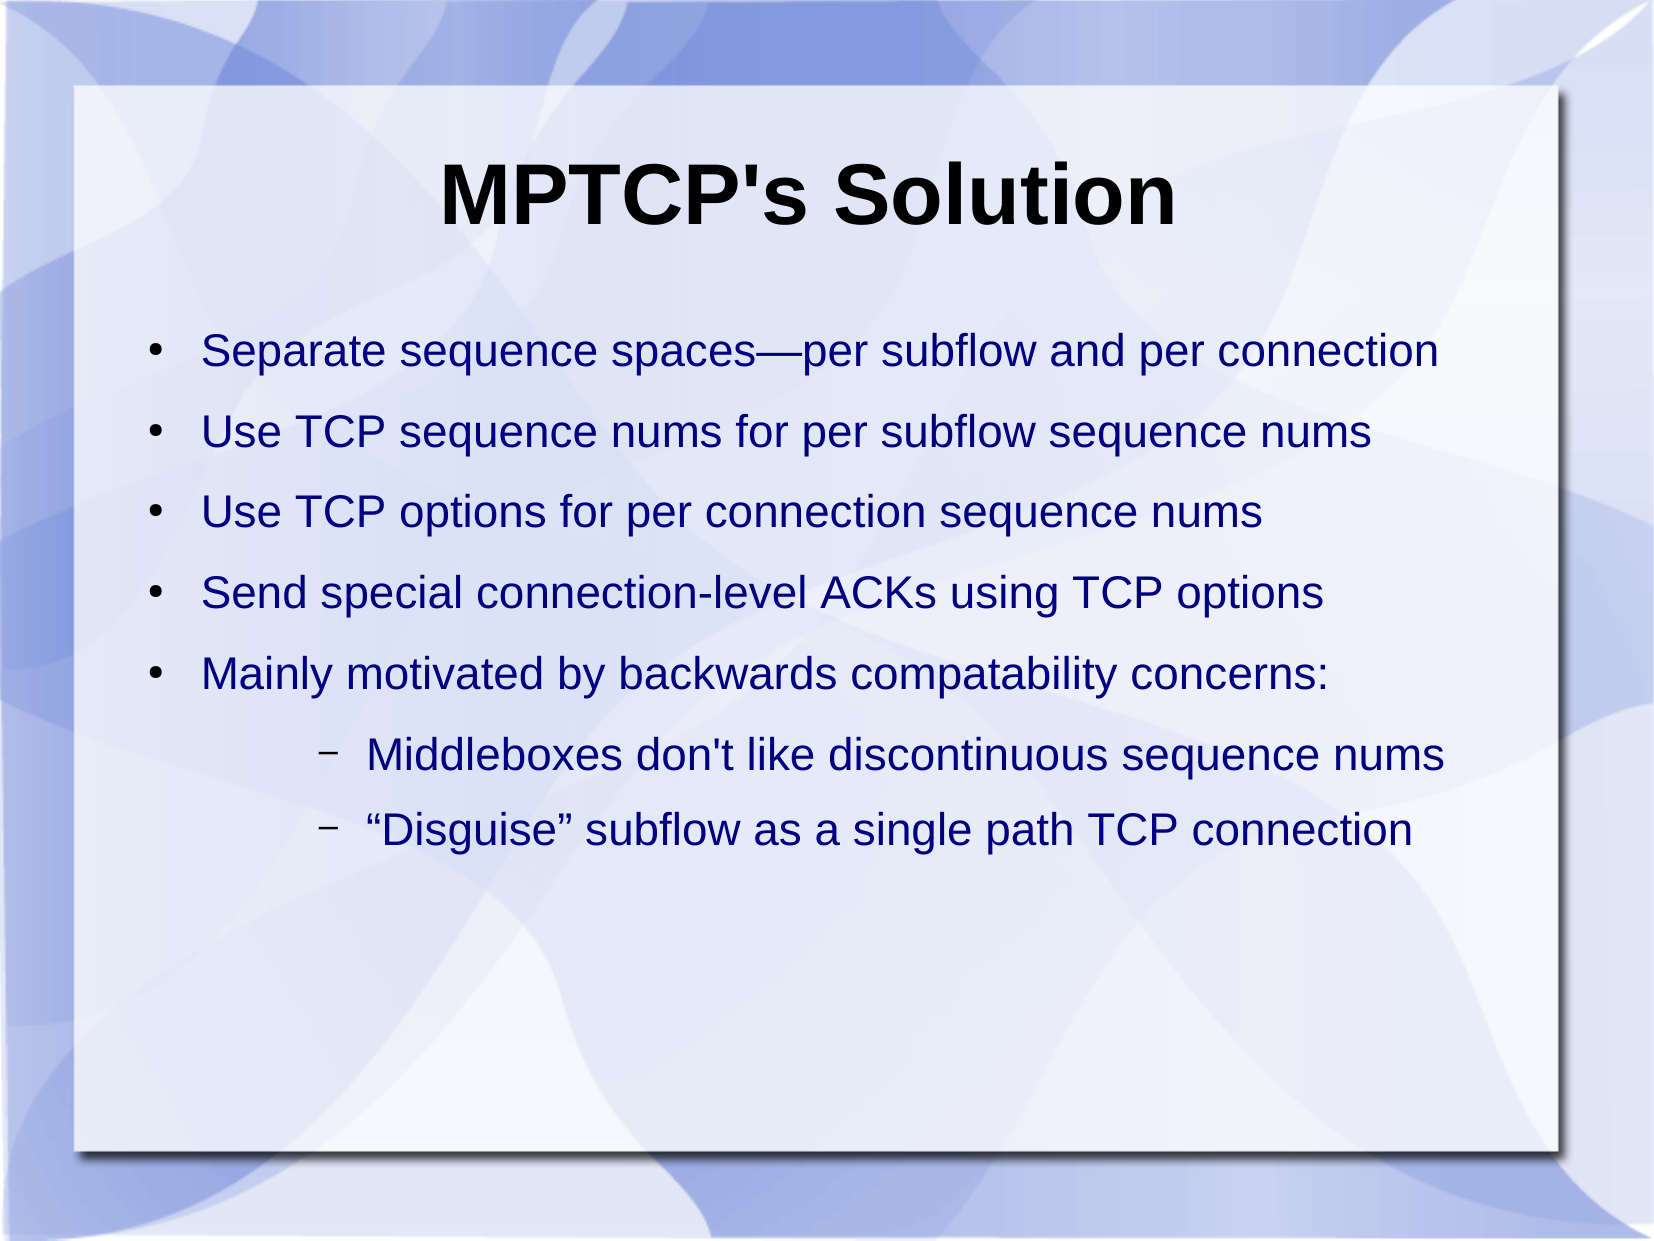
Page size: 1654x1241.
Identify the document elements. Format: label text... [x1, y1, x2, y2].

title MPTCP's Solution [82, 90, 1536, 298]
list Separate sequence spaces—per subflow and per connection Use TCP sequence nums for per subflow sequence nums Use TCP options for per connection sequence nums Send special connection-level ACKs using TCP options Mainly motivated by backwards compatability concerns: Middleboxes don't like discontinuous sequence nums “Disguise” subflow as a single path TCP connection [129, 324, 1489, 1030]
picture [0, 0, 1654, 1241]
